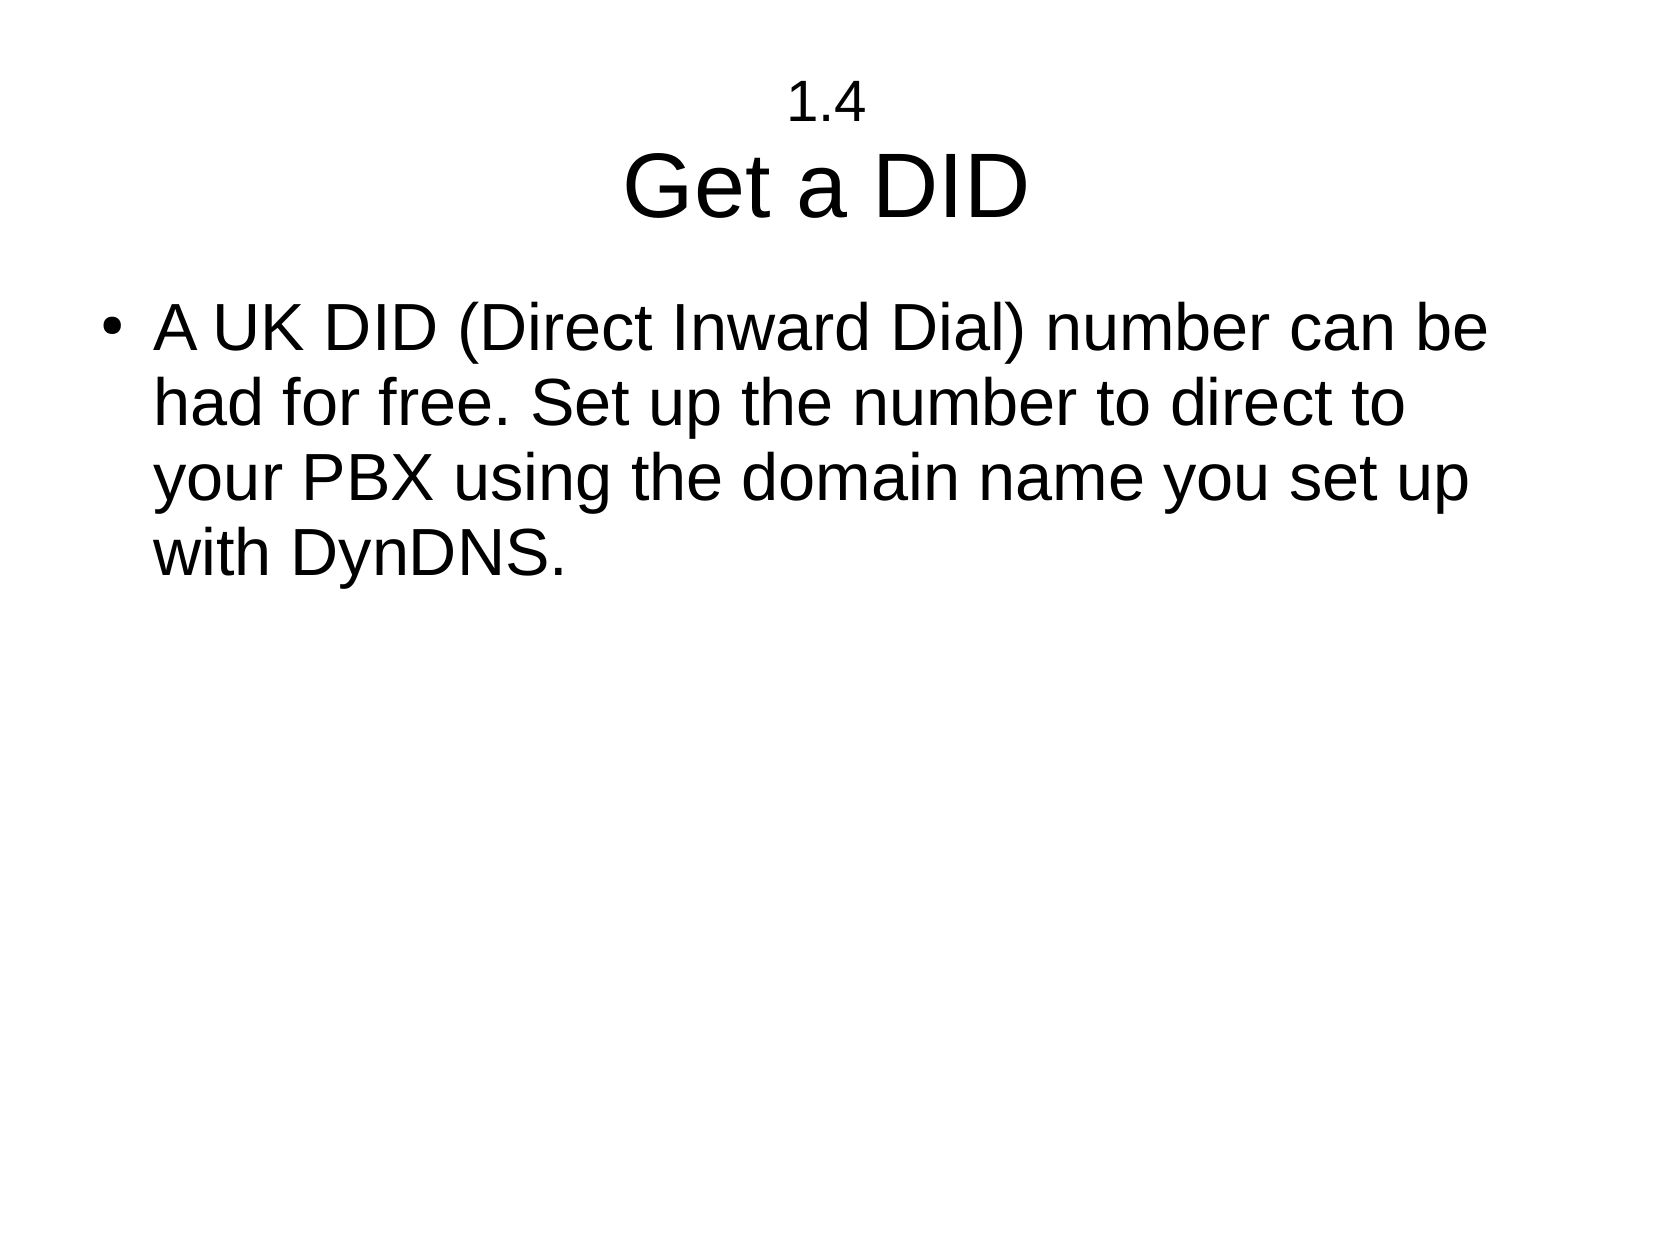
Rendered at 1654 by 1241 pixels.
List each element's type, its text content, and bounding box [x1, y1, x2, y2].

title 1.4 Get a DID [82, 49, 1571, 257]
list A UK DID (Direct Inward Dial) number can be had for free. Set up the number to direct to your PBX using the domain name you set up with DynDNS. [82, 290, 1538, 1010]
